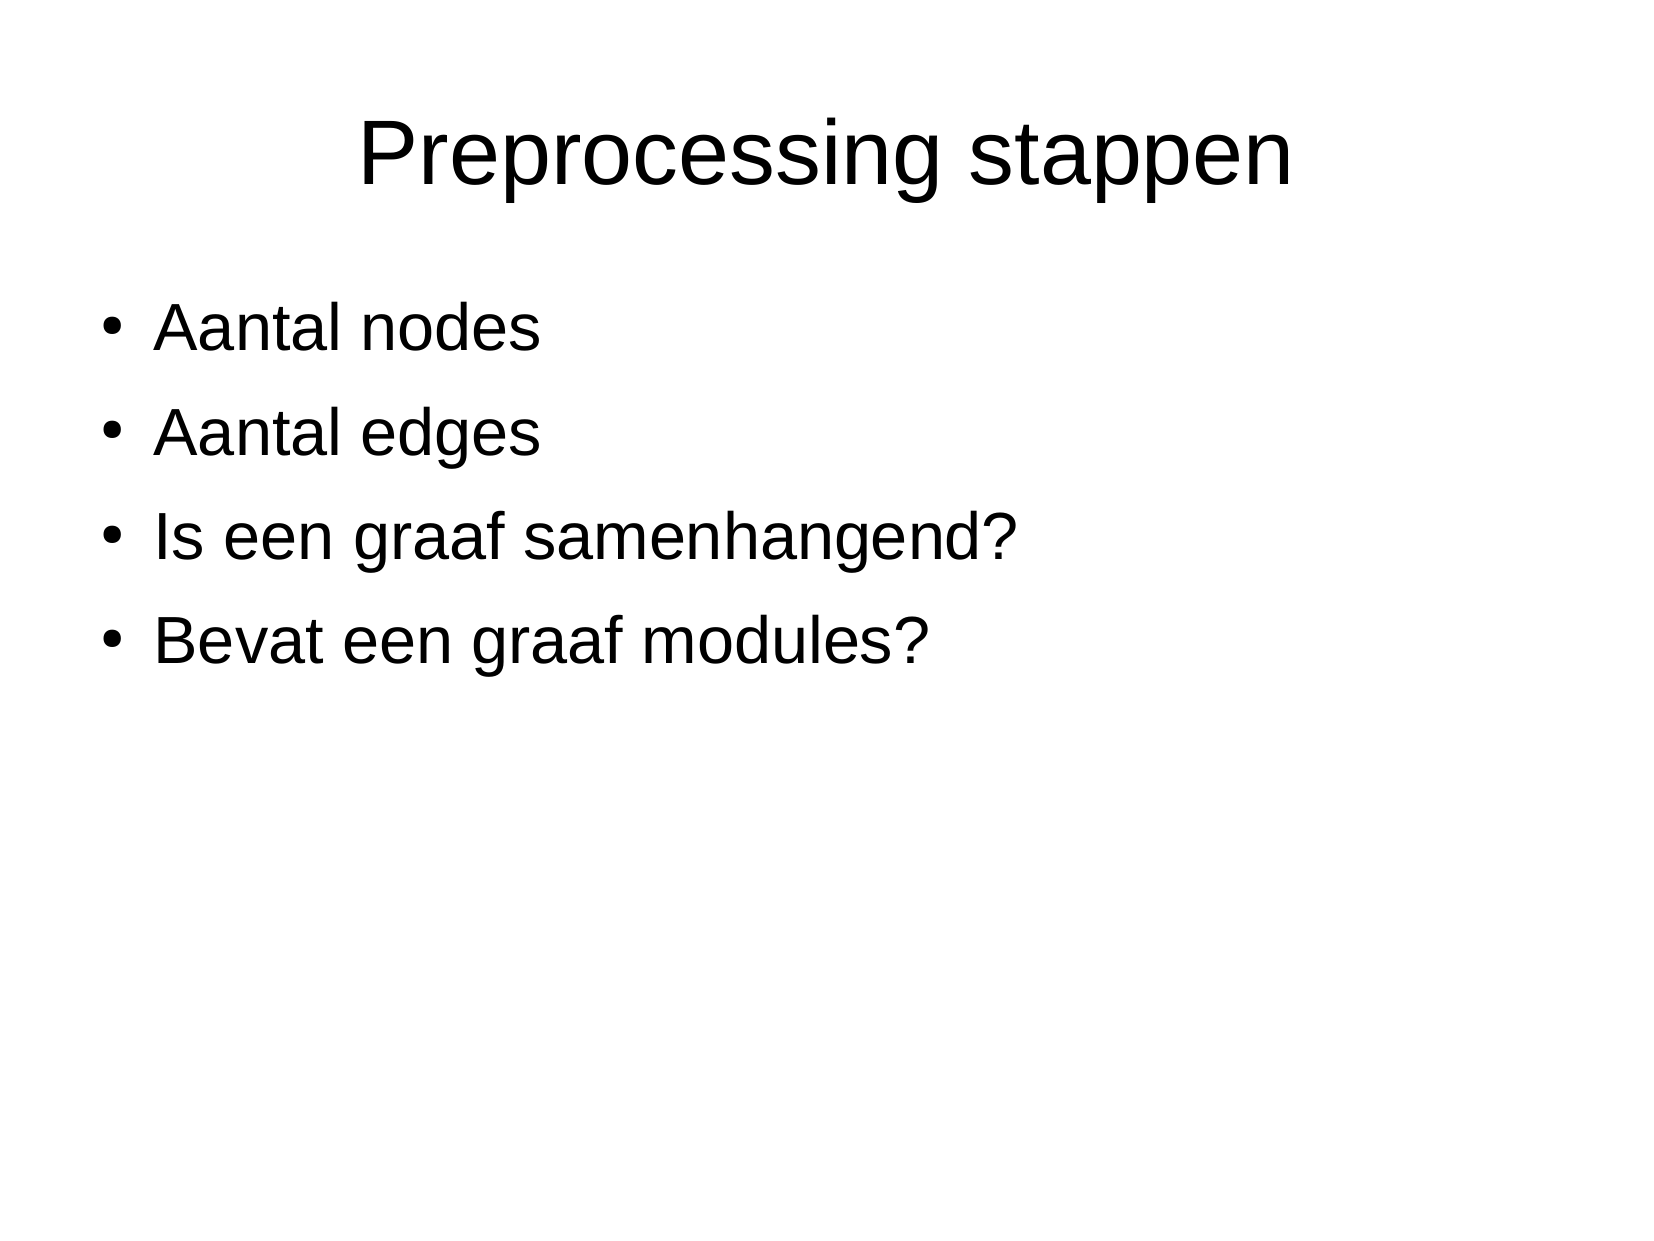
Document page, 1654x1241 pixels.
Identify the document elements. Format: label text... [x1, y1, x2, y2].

title Preprocessing stappen [82, 49, 1571, 257]
list Aantal nodes Aantal edges Is een graaf samenhangend? Bevat een graaf modules? [82, 290, 1571, 1109]
